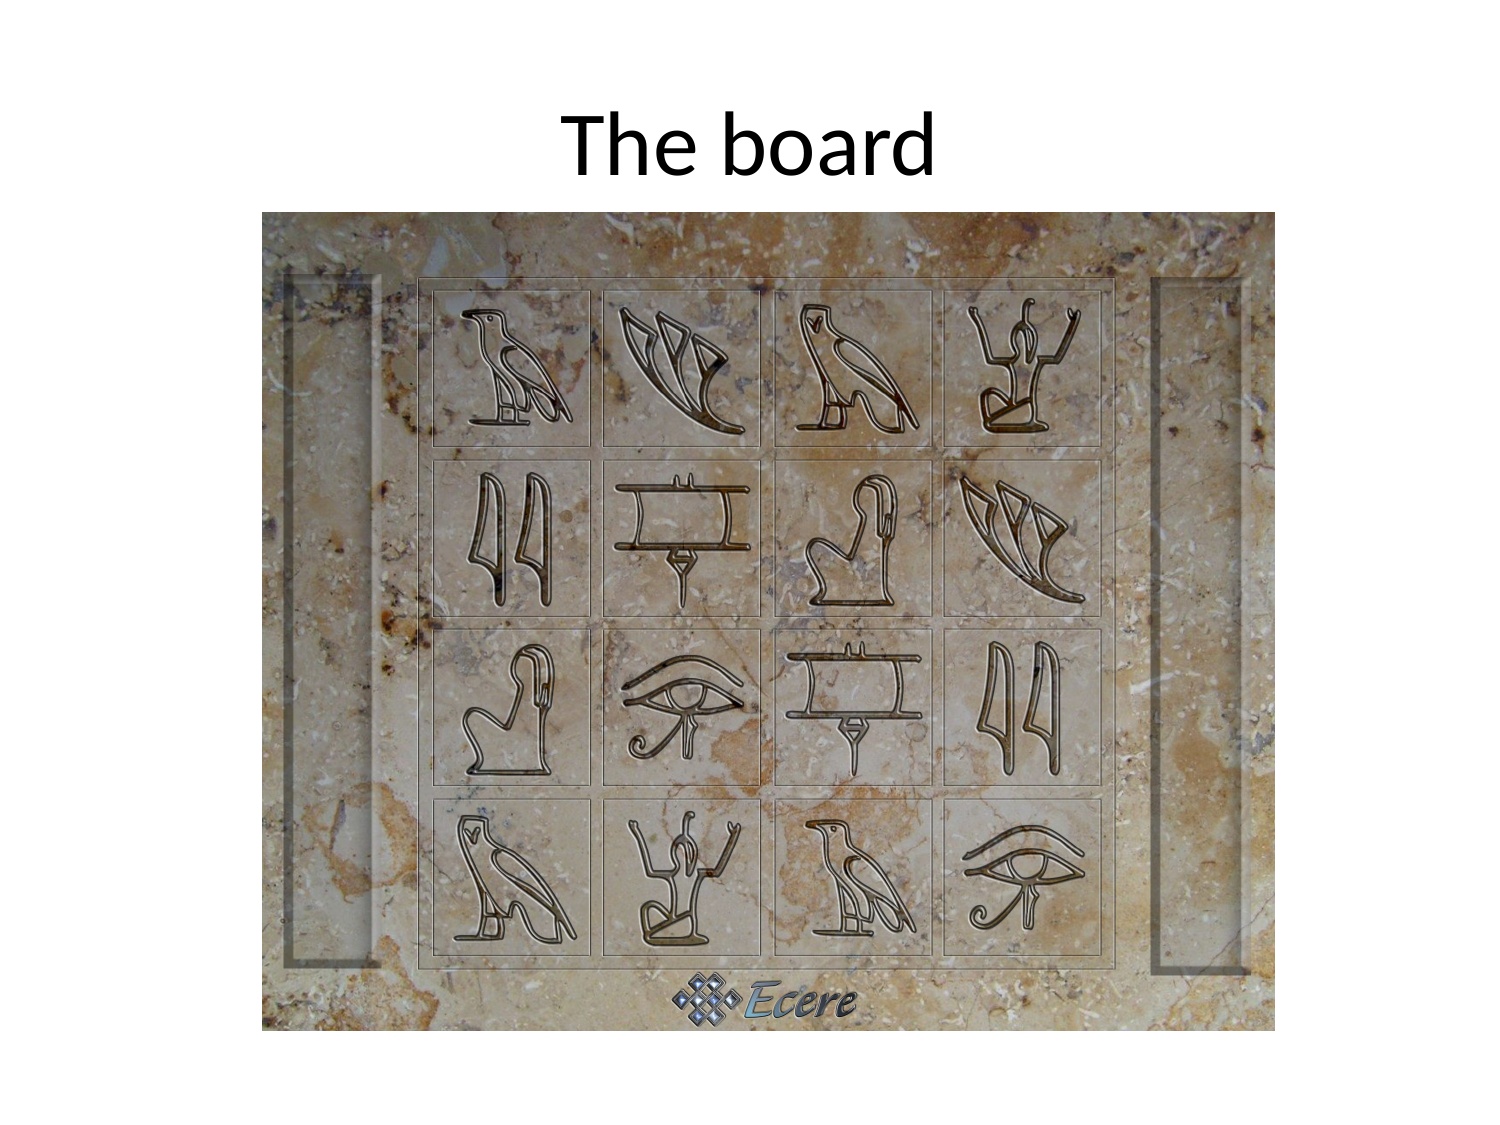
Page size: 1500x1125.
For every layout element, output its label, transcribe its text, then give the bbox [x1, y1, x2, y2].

picture [262, 212, 1275, 1031]
title The board [75, 45, 1425, 233]
